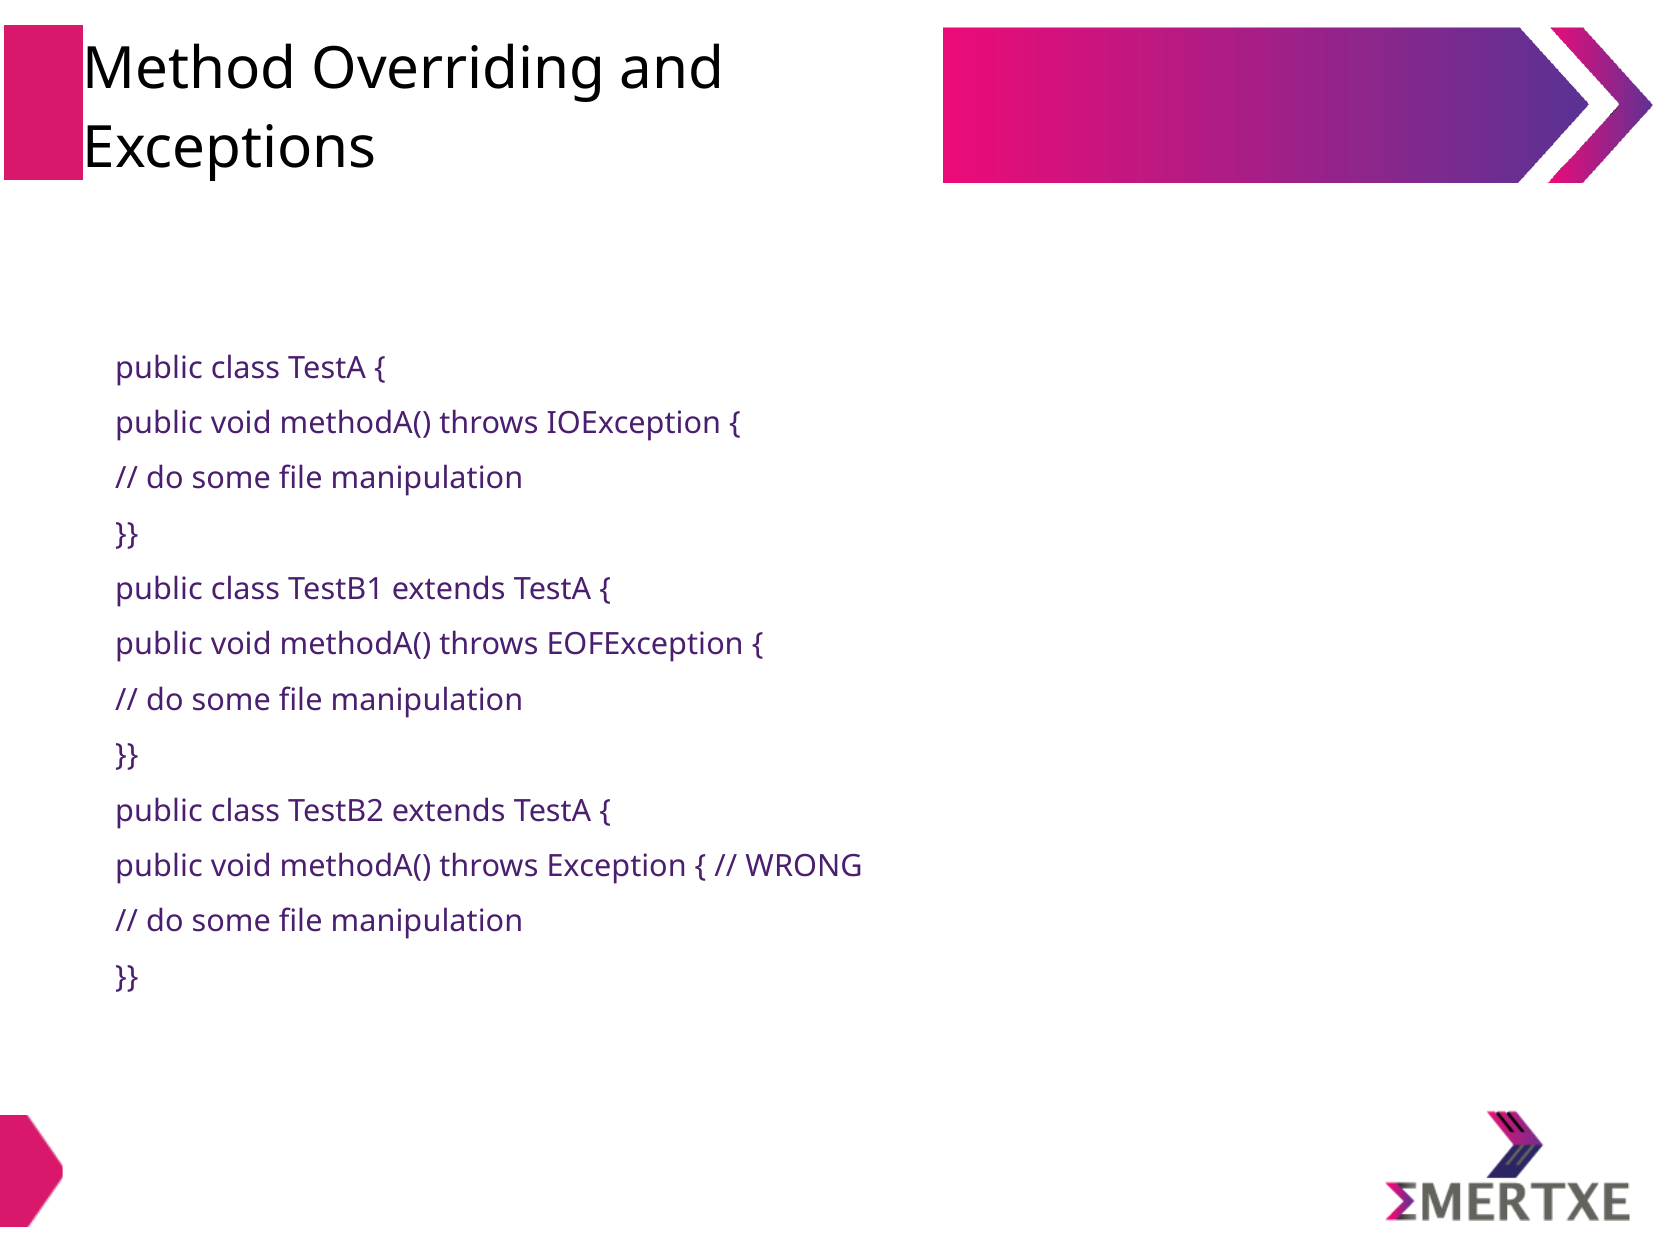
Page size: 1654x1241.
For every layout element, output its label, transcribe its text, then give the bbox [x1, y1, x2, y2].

picture [1385, 1107, 1631, 1221]
title Method Overriding and Exceptions [82, 2, 1571, 210]
picture [1571, 27, 1653, 183]
list public class TestA { public void methodA() throws IOException { // do some file manipulation }} public class TestB1 extends TestA { public void methodA() throws EOFException { // do some file manipulation }} public class TestB2 extends TestA { public void methodA() throws Exception { // WRONG // do some file manipulation }} [82, 290, 1571, 1010]
